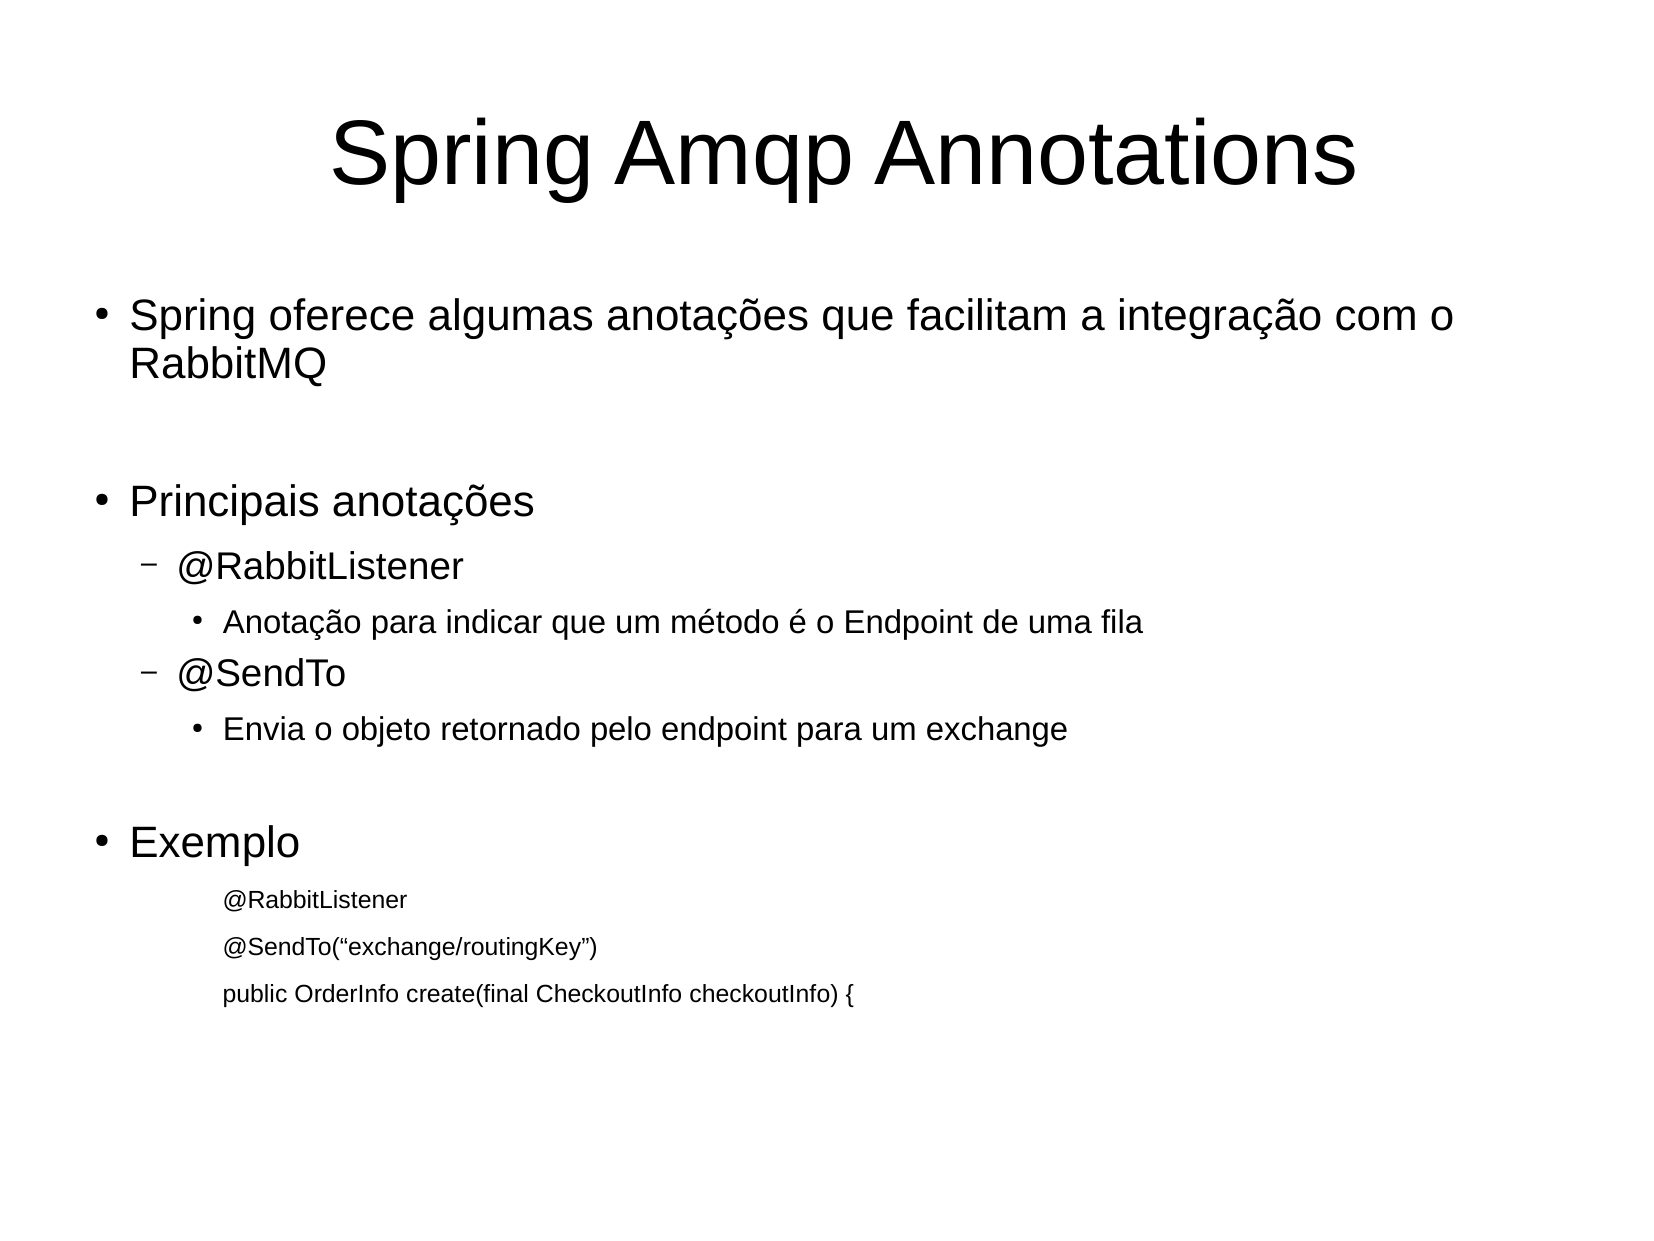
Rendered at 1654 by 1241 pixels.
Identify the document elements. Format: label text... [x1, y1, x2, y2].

list Spring oferece algumas anotações que facilitam a integração com o RabbitMQ Principais anotações @RabbitListener Anotação para indicar que um método é o Endpoint de uma fila @SendTo Envia o objeto retornado pelo endpoint para um exchange Exemplo @RabbitListener @SendTo(“exchange/routingKey”) public OrderInfo create(final CheckoutInfo checkoutInfo) { [82, 290, 1571, 1010]
title Spring Amqp Annotations [82, 49, 1571, 257]
